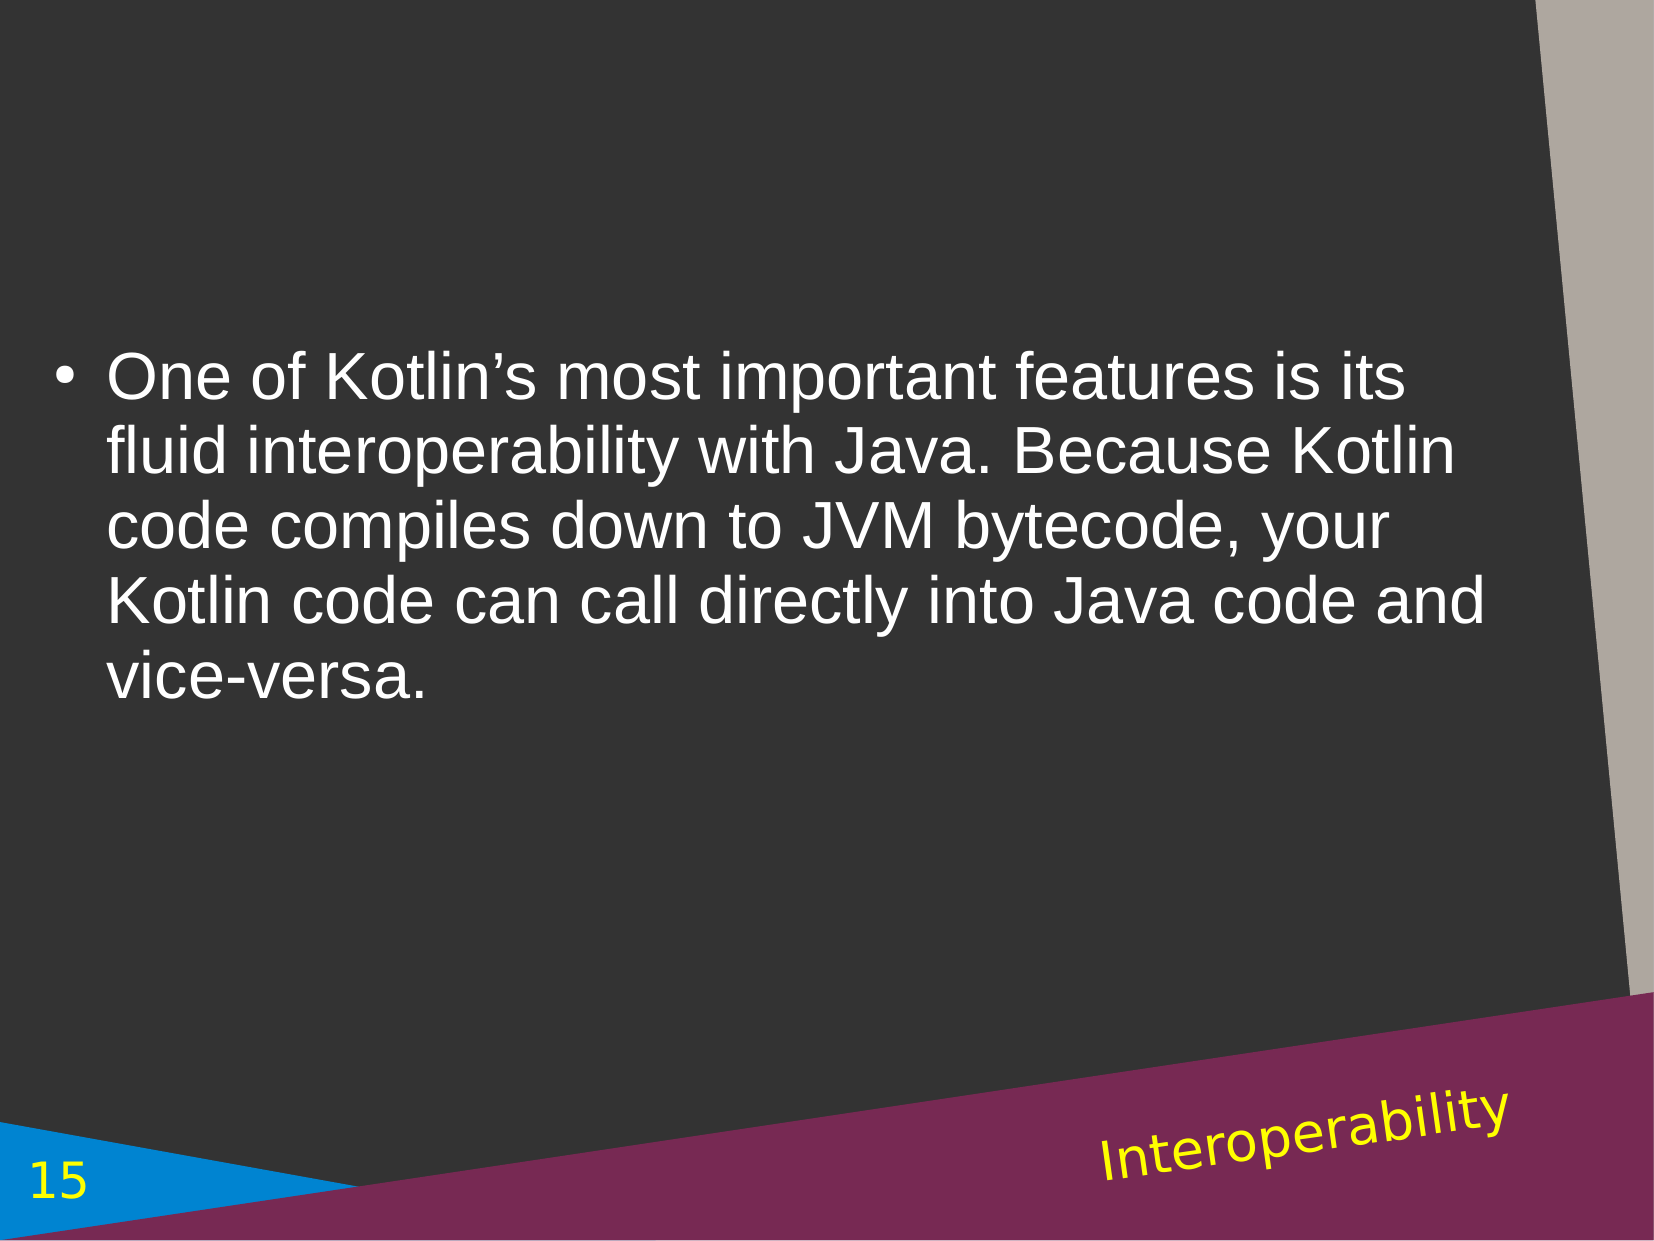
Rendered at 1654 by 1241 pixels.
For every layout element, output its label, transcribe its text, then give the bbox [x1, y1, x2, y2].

title Interoperability [956, 995, 1654, 1241]
list One of Kotlin’s most important features is its fluid interoperability with Java. Because Kotlin code compiles down to JVM bytecode, your Kotlin code can call directly into Java code and vice-versa. [35, 59, 1524, 993]
